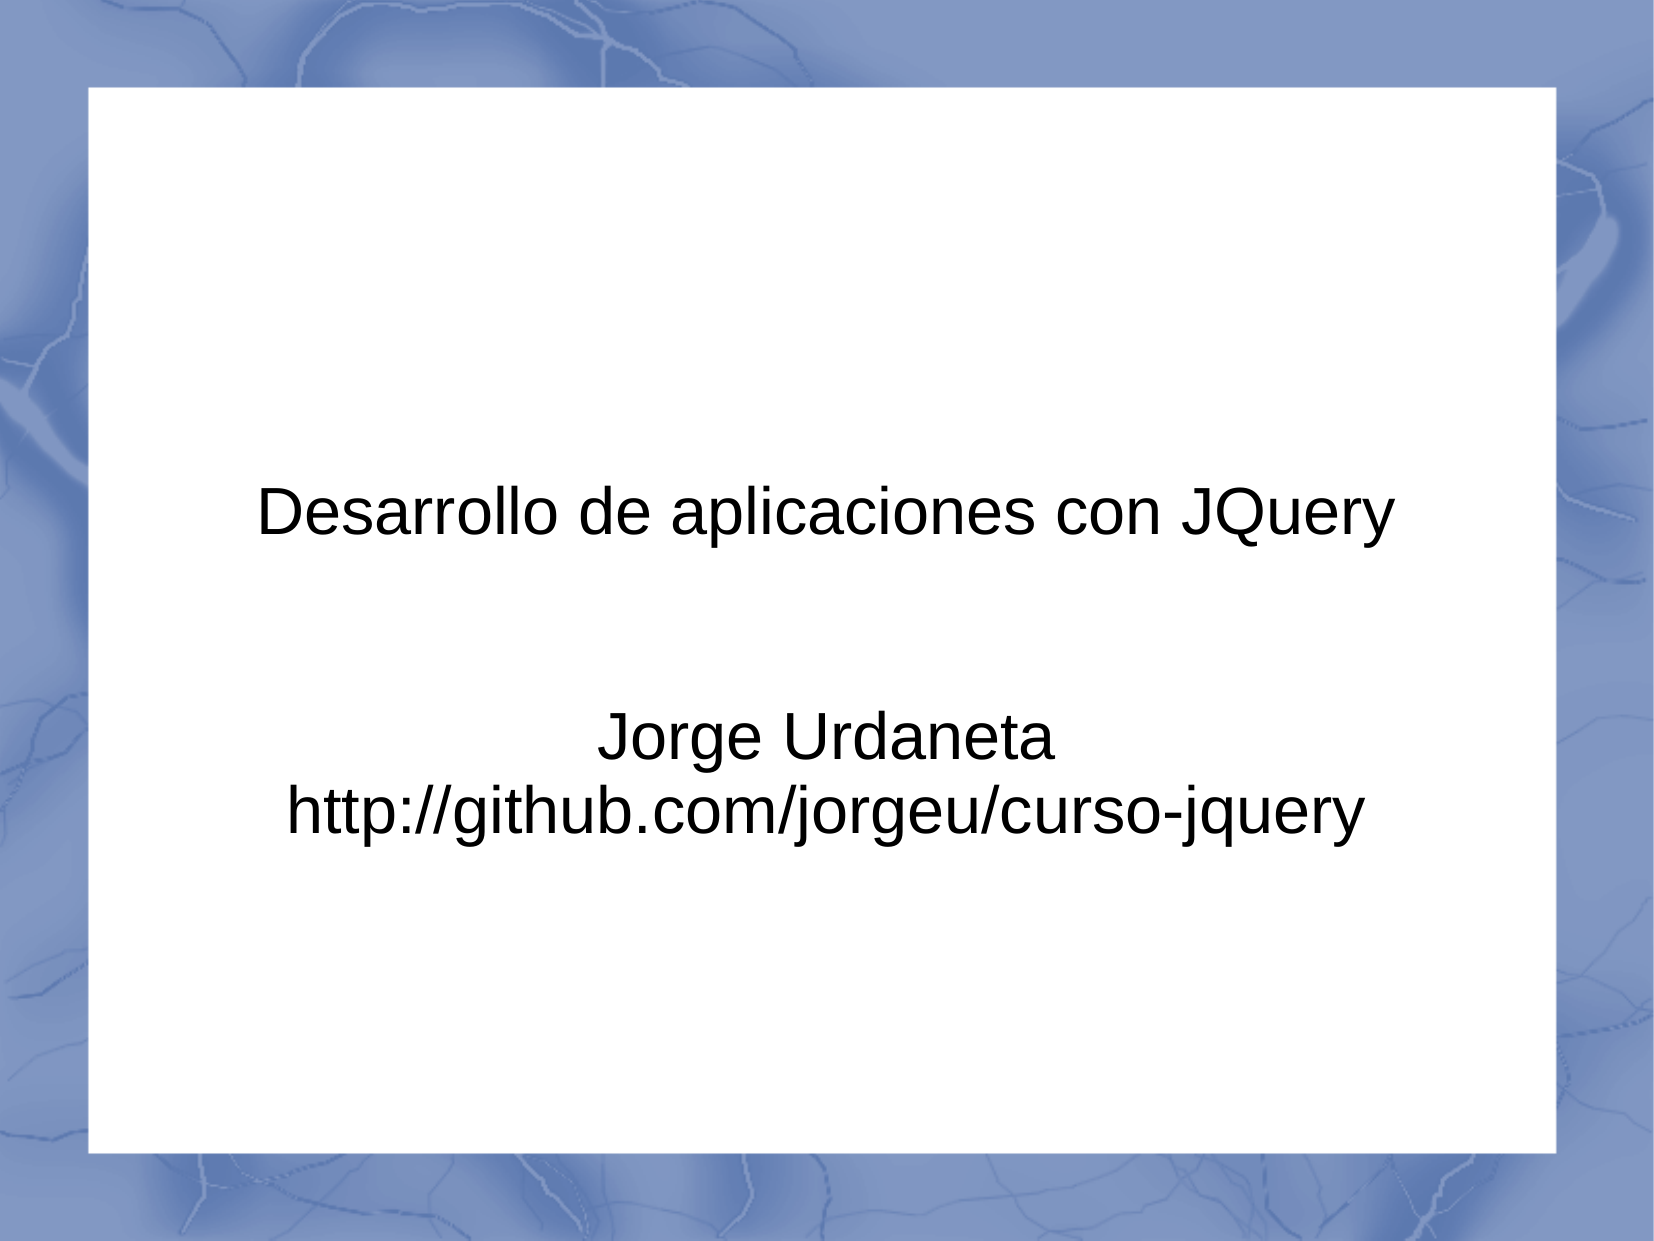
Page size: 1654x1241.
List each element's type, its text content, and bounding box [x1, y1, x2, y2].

picture [0, 0, 1654, 1241]
subtitle Desarrollo de aplicaciones con JQuery Jorge Urdaneta http://github.com/jorgeu/curso-jquery [118, 90, 1536, 1232]
